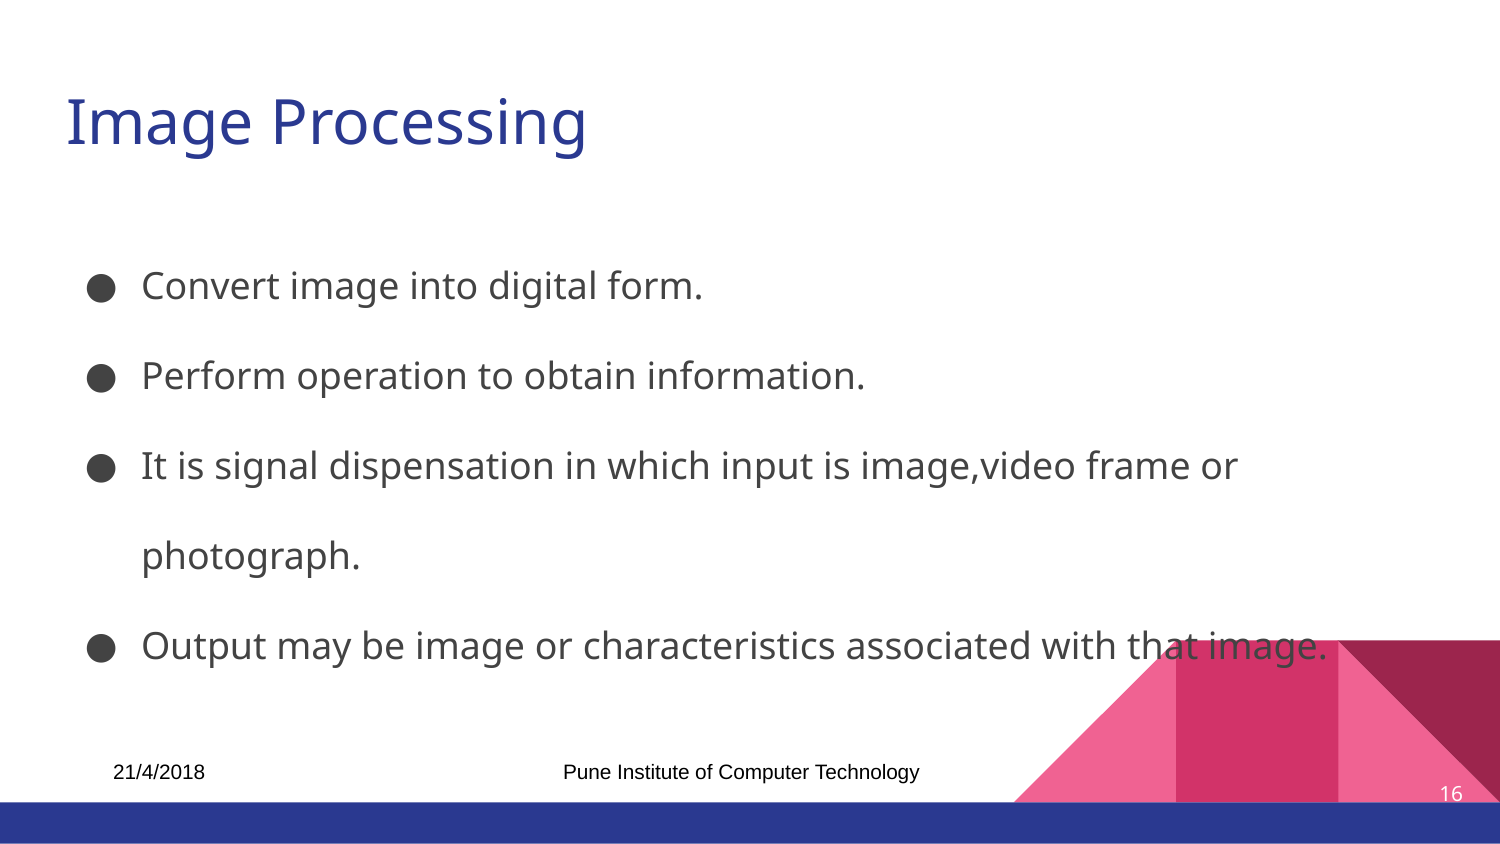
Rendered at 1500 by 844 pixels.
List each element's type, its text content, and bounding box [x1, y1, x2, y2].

title Image Processing [51, 67, 1449, 167]
slide_number <number> [1387, 762, 1478, 828]
list Convert image into digital form. Perform operation to obtain information. It is signal dispensation in which input is image,video frame or photograph. Output may be image or characteristics associated with that image. [51, 201, 1449, 750]
